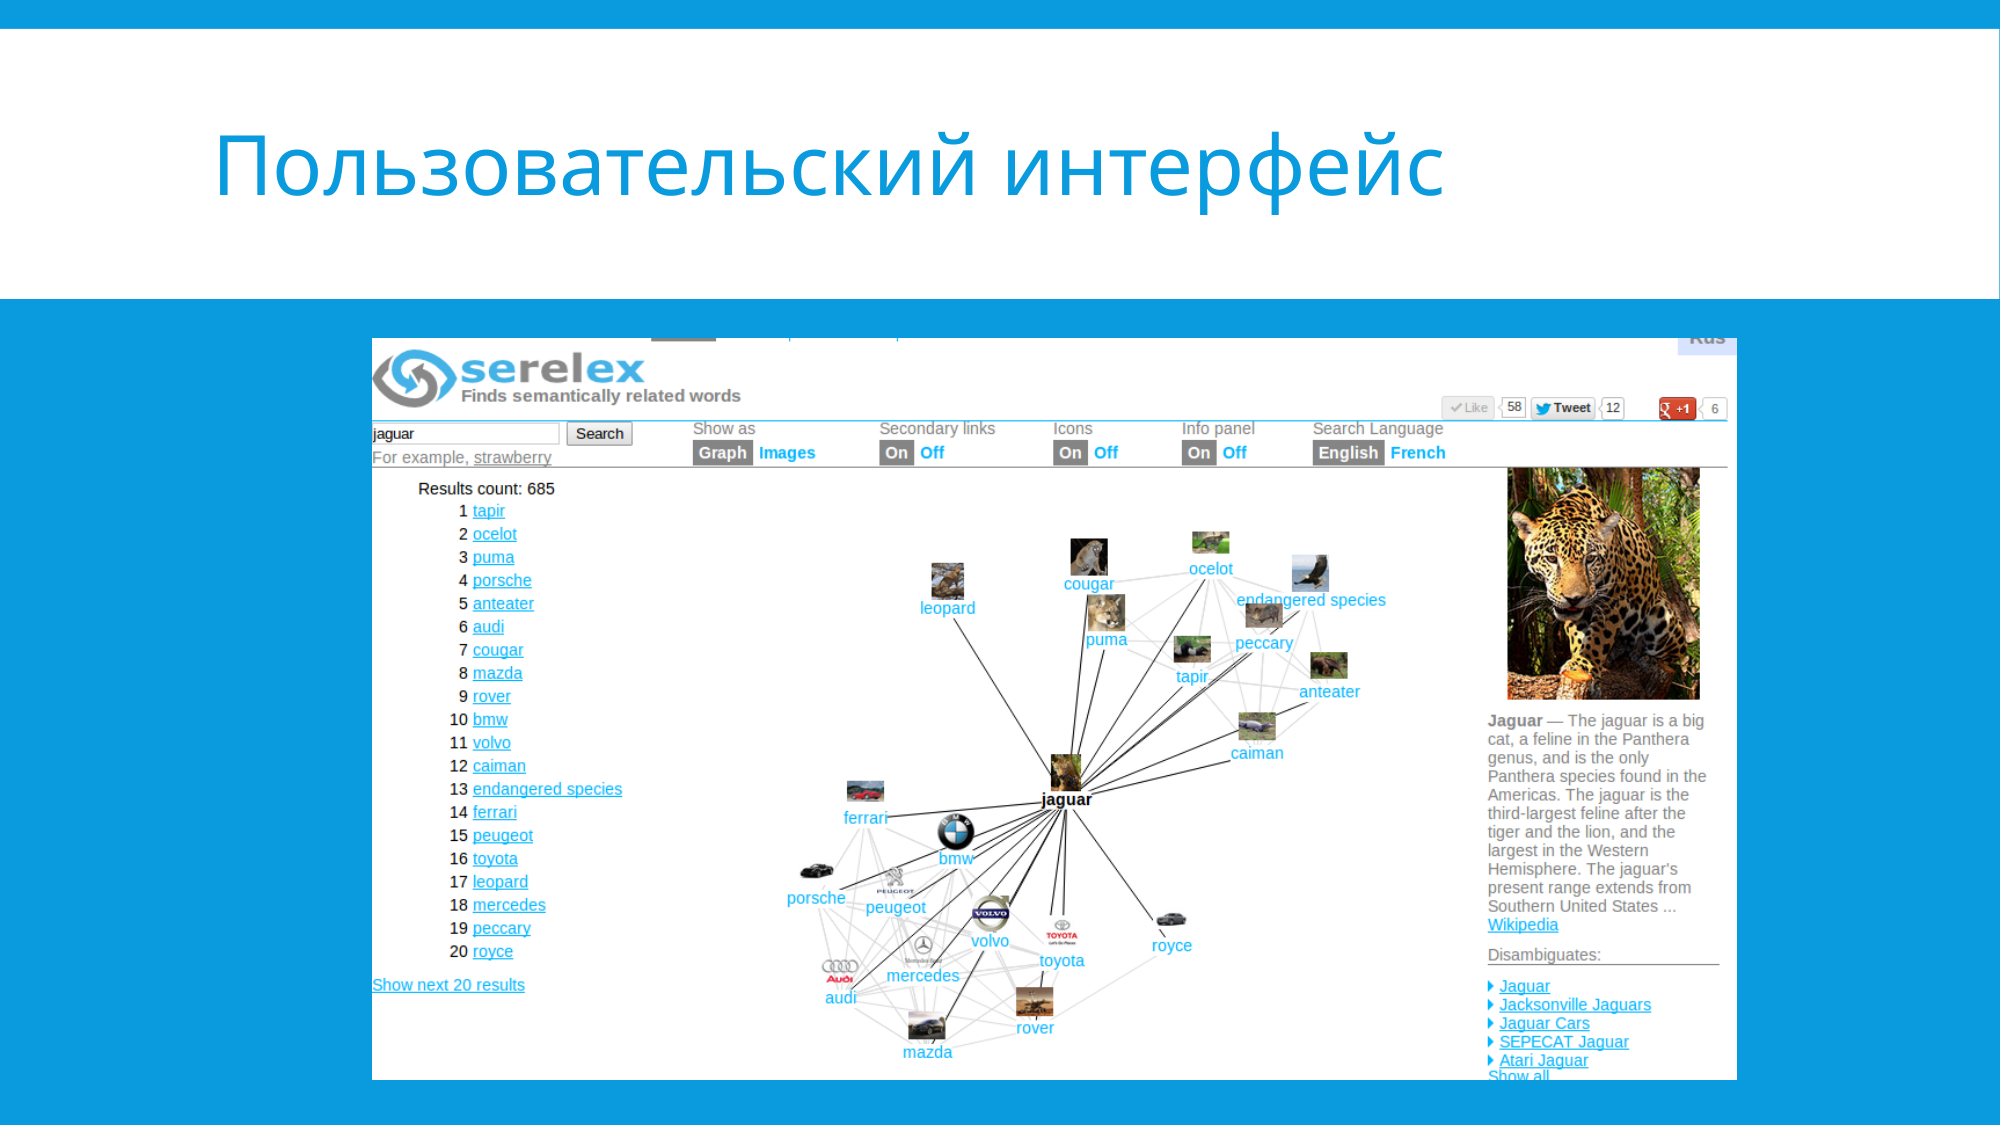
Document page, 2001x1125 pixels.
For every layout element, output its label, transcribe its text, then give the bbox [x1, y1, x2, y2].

picture [373, 339, 1736, 1079]
text_box Пользовательский интерфейс [197, 46, 1803, 294]
